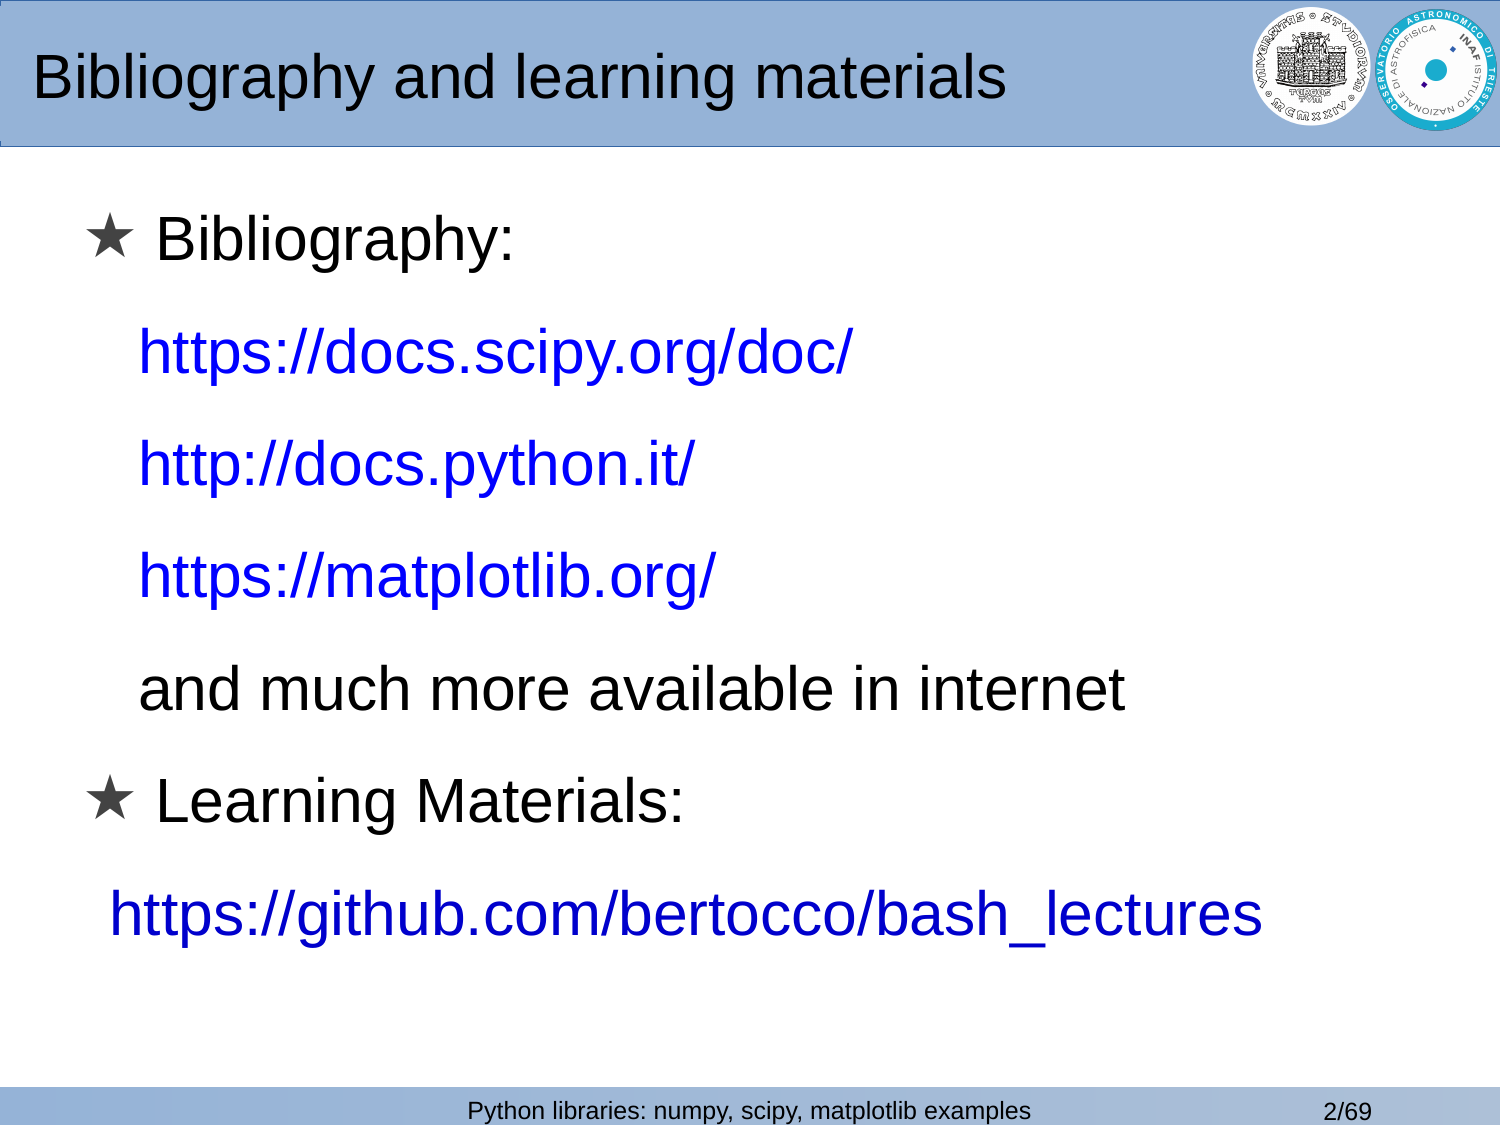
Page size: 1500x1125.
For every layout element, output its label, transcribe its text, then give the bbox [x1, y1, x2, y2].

list Bibliography: https://docs.scipy.org/doc/ http://docs.python.it/ https://matplotlib.org/ and much more available in internet Learning Materials: https://github.com/bertocco/bash_lectures [23, 153, 1500, 1054]
text_box Bibliography and learning materials [0, 5, 1253, 141]
picture [1253, 0, 1500, 153]
